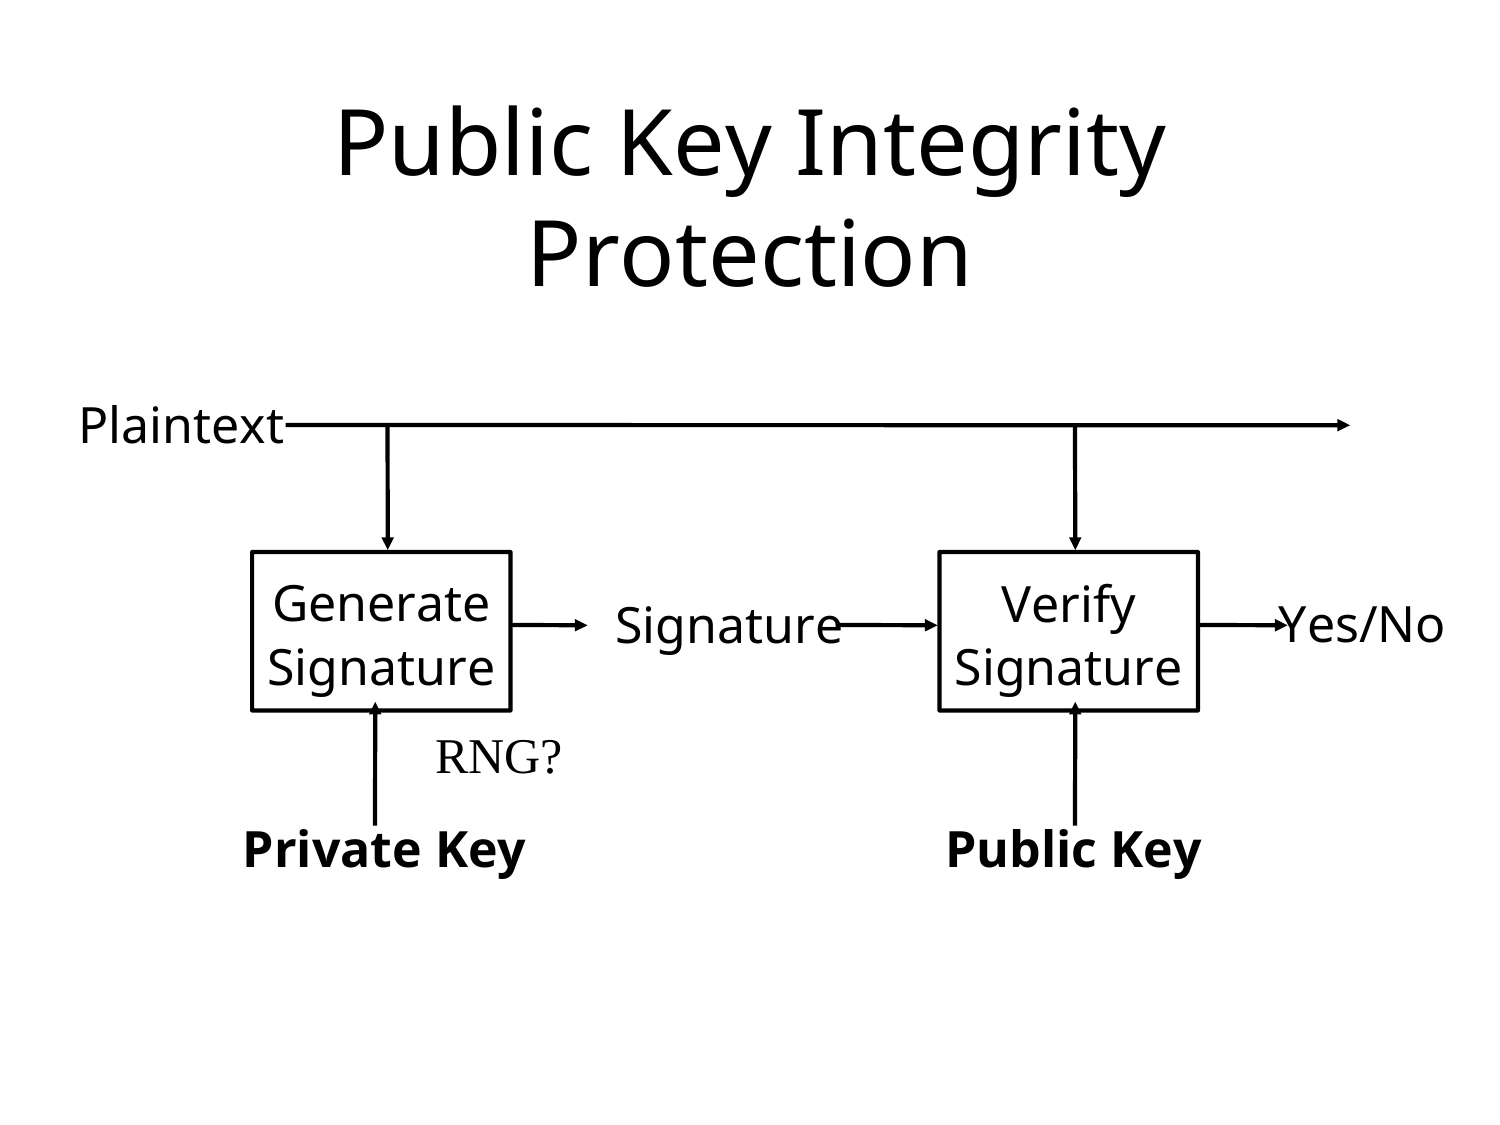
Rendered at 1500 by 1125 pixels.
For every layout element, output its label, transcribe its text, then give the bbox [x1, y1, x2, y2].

text_box Public Key [930, 809, 1218, 886]
text_box Verify Signature [942, 563, 1195, 704]
text_box Signature [600, 585, 859, 662]
title Public Key Integrity Protection [112, 74, 1388, 313]
text_box Yes/No [1263, 584, 1462, 661]
text_box RNG? [420, 716, 556, 792]
text_box Generate Signature [255, 563, 508, 704]
text_box Private Key [227, 809, 542, 886]
text_box Plaintext [63, 384, 300, 461]
